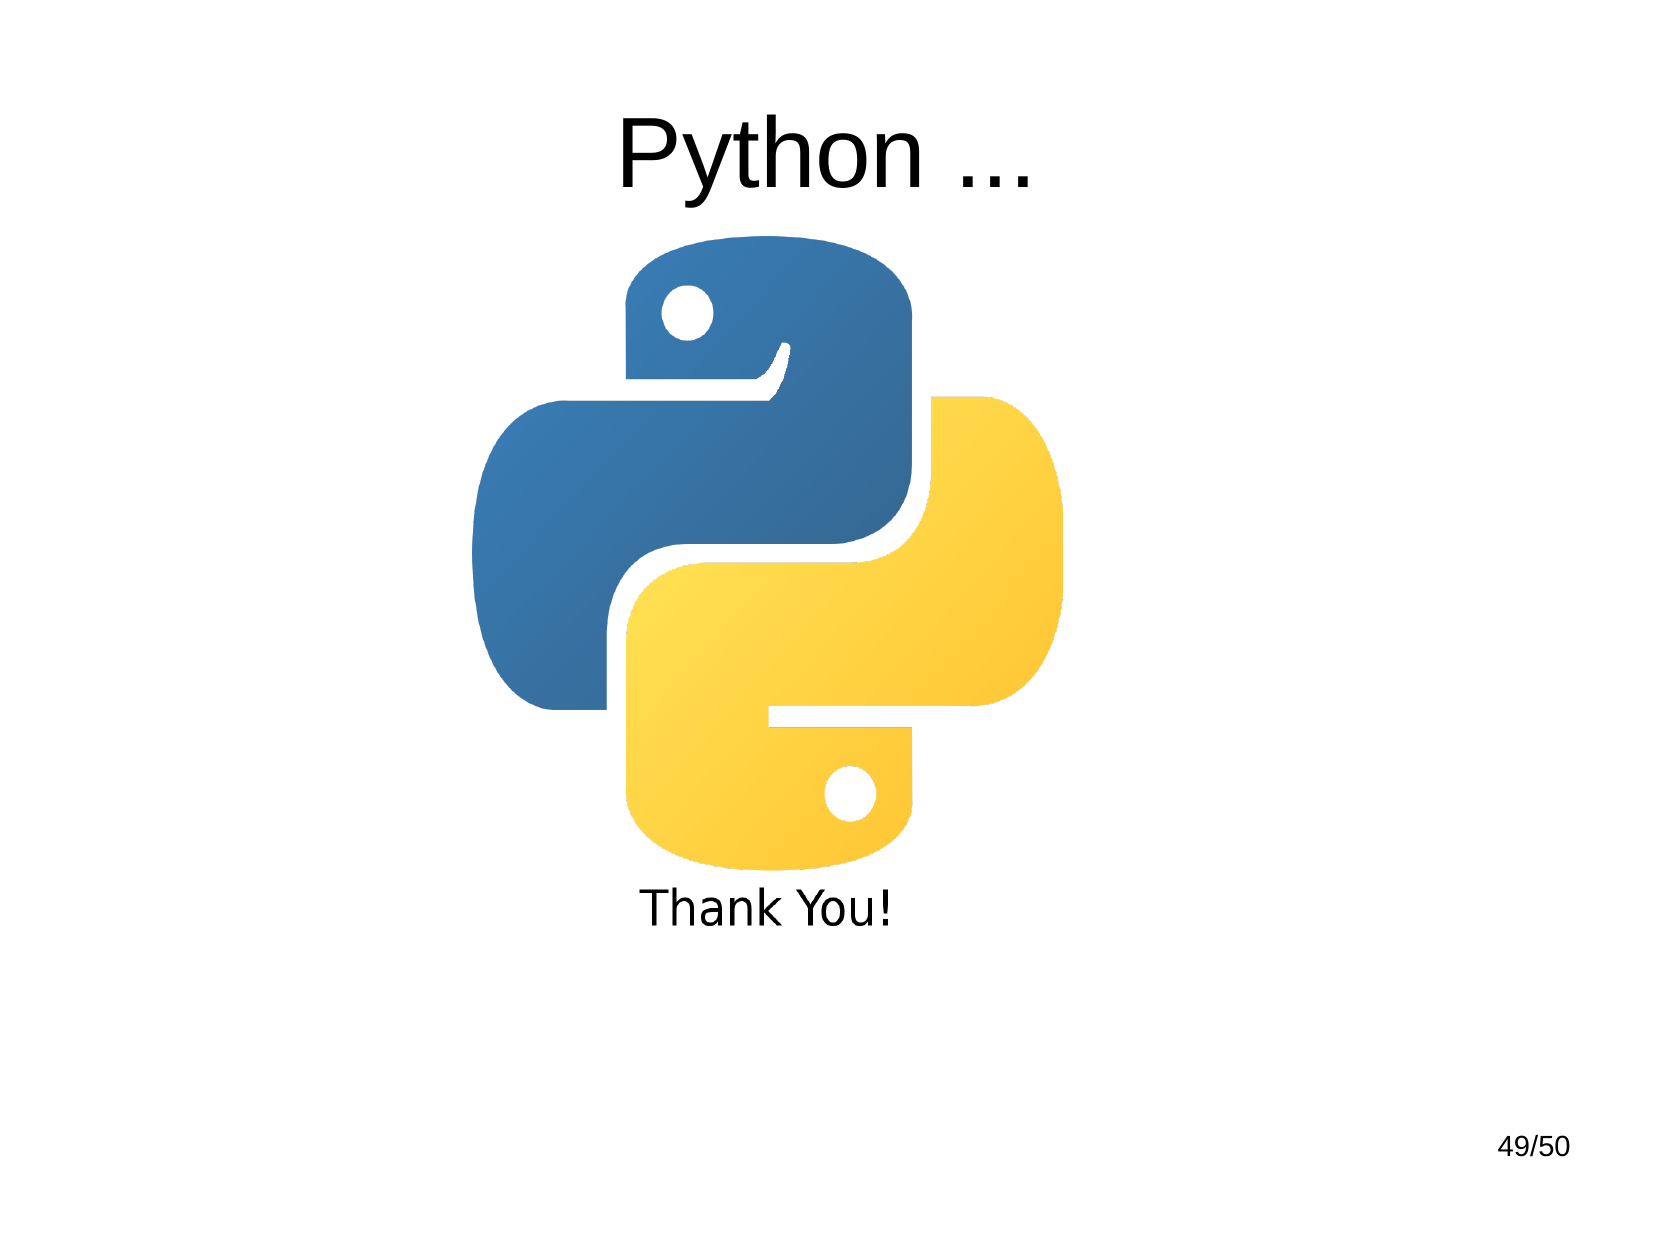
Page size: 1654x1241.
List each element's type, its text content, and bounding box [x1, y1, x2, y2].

title Python ... [82, 97, 1571, 209]
picture [472, 236, 1063, 945]
